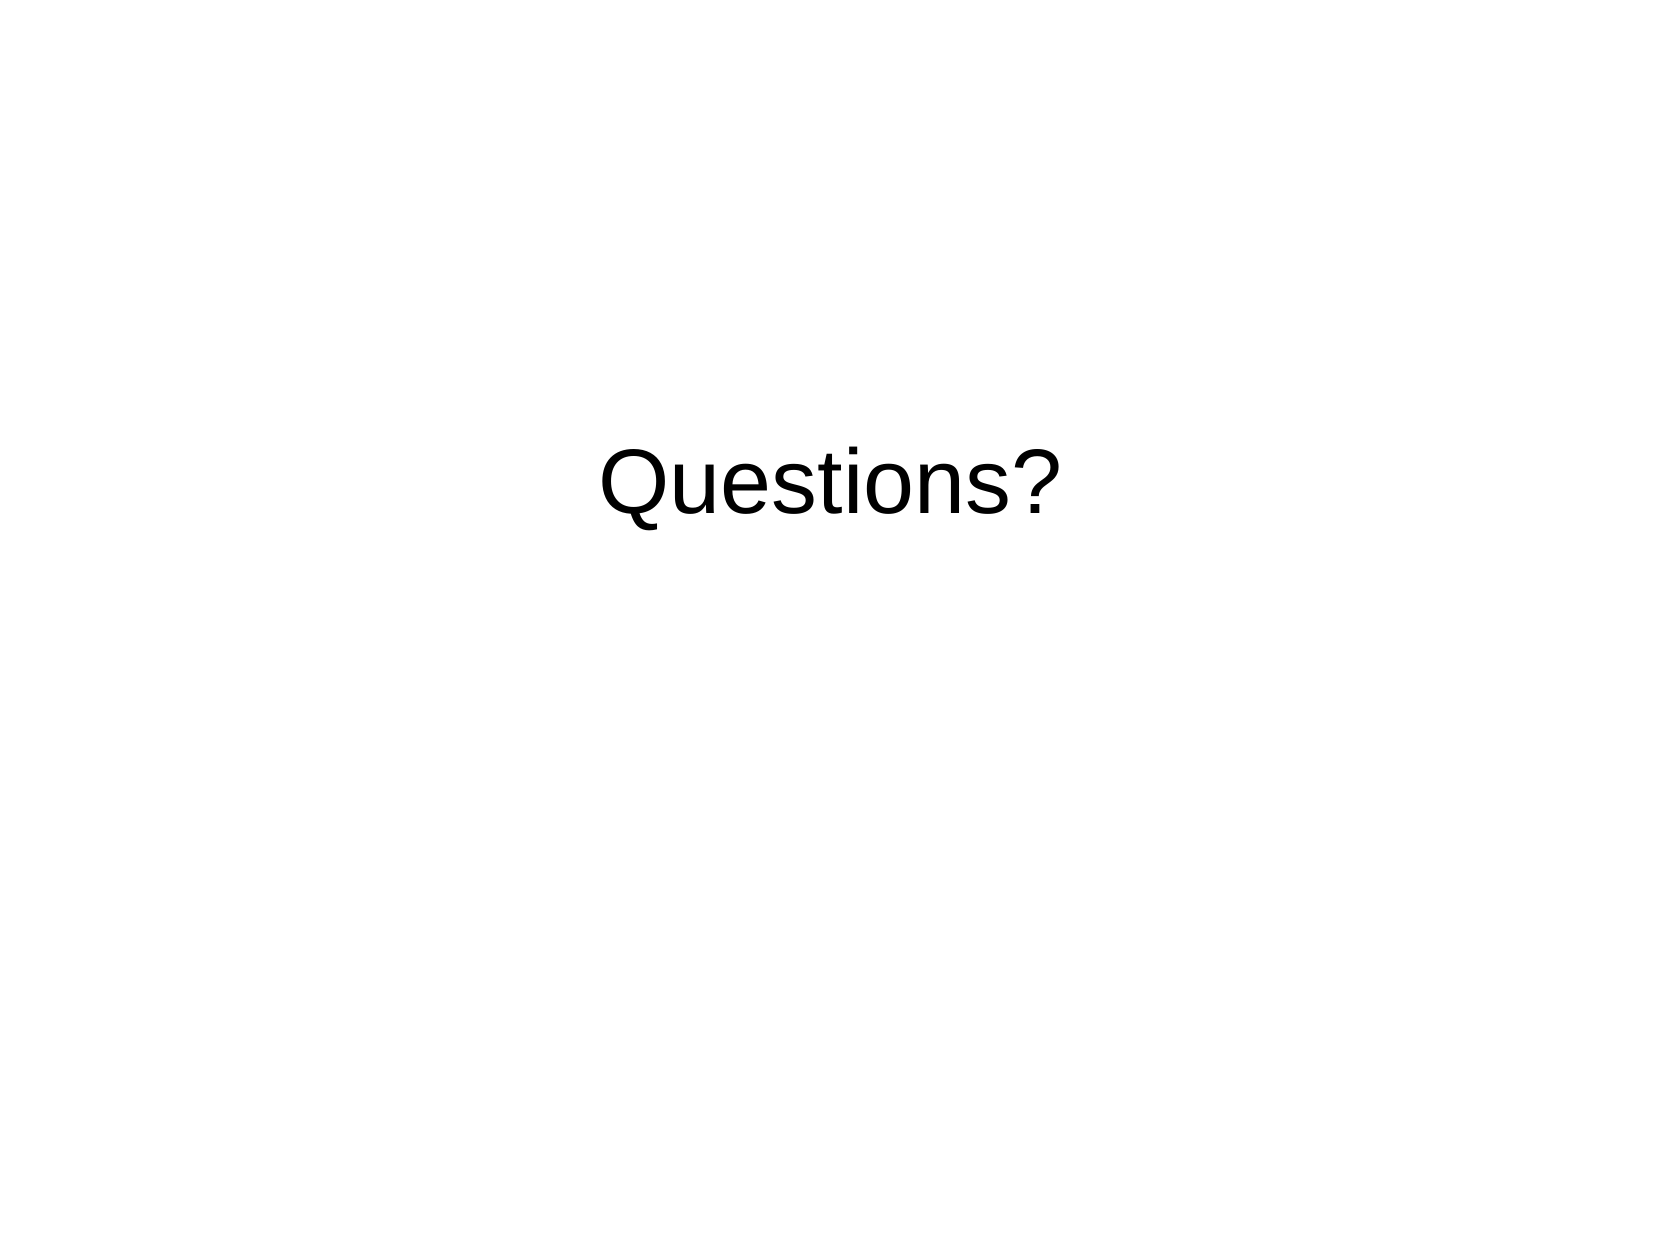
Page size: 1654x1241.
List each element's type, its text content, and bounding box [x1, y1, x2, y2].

title Questions? [86, 377, 1576, 586]
